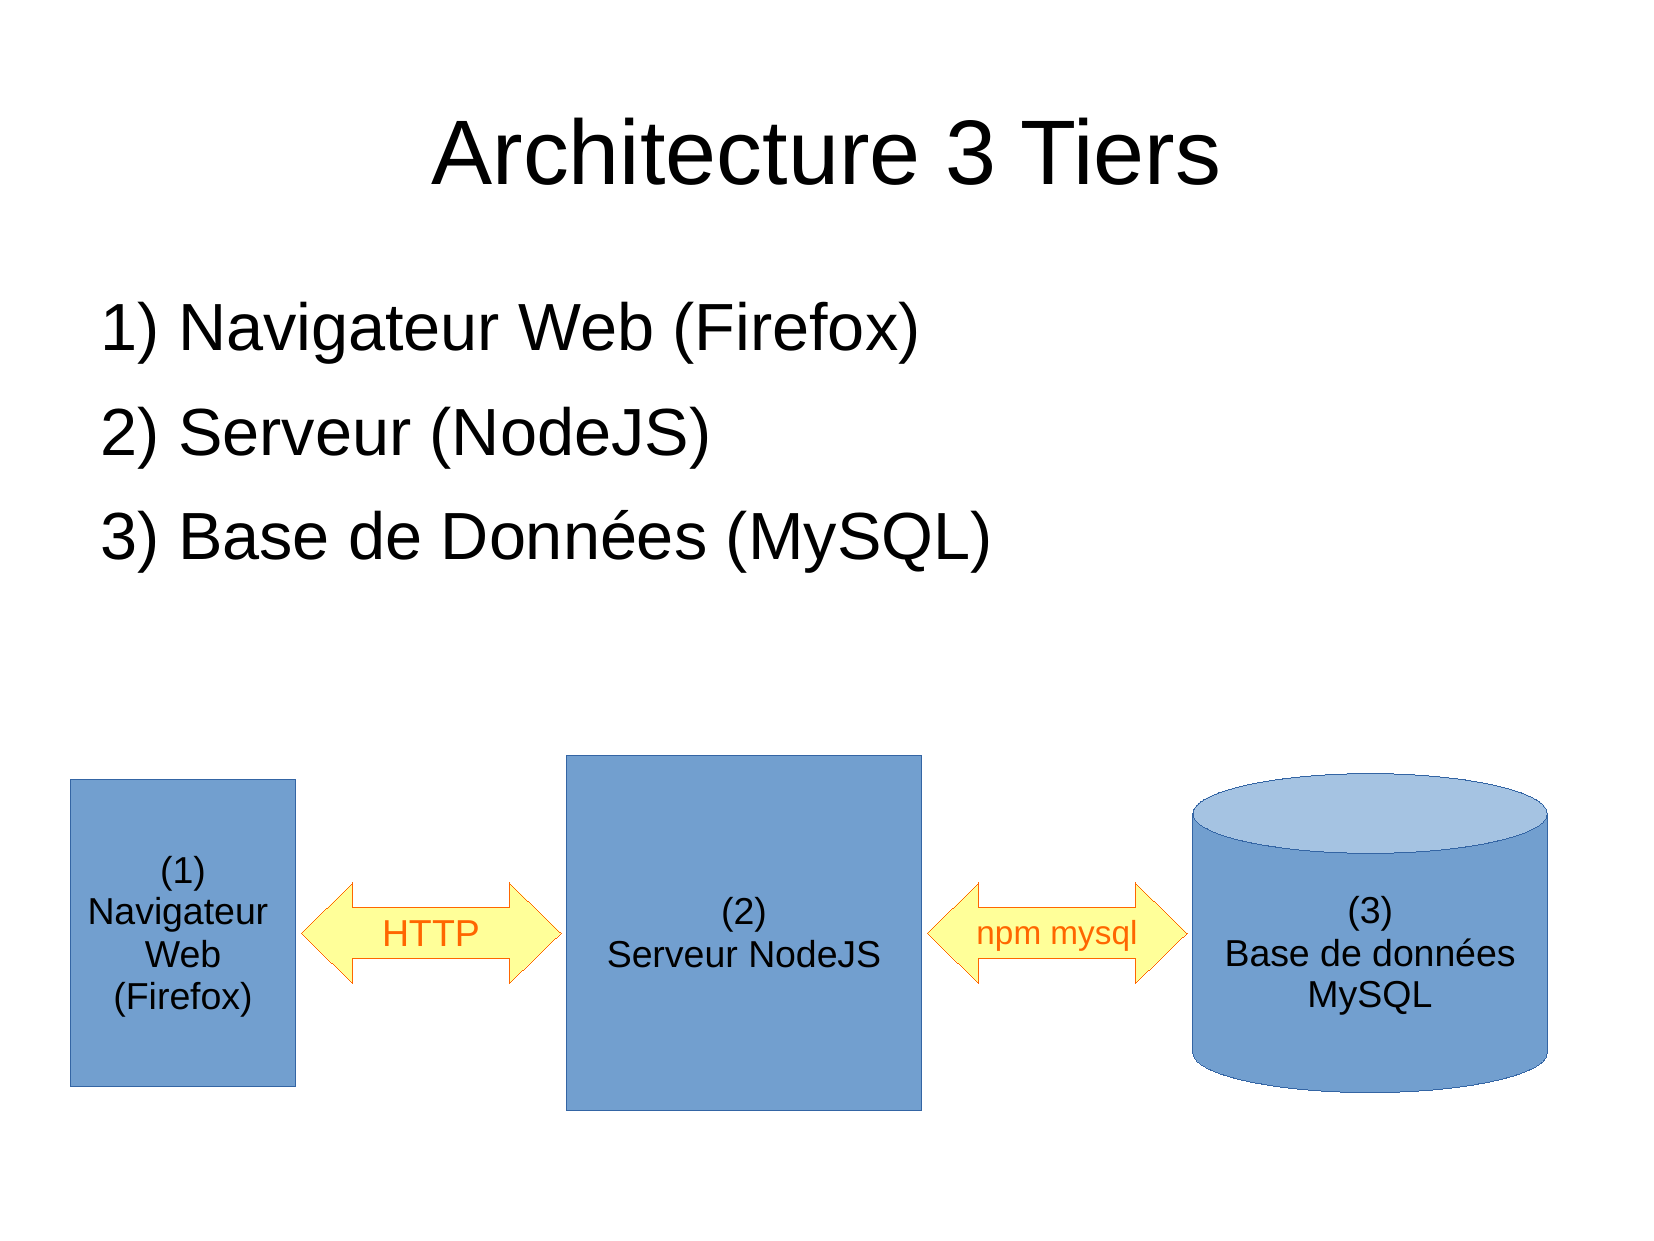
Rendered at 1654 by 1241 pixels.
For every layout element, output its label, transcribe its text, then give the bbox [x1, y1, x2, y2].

list Navigateur Web (Firefox) Serveur (NodeJS) Base de Données (MySQL) [82, 290, 1571, 1010]
text_box (3) Base de données MySQL [1192, 814, 1548, 1093]
text_box npm mysql [927, 882, 1188, 984]
text_box (1) Navigateur Web (Firefox) [70, 779, 296, 1087]
text_box (2) Serveur NodeJS [566, 755, 922, 1111]
text_box HTTP [301, 882, 562, 984]
title Architecture 3 Tiers [82, 49, 1571, 257]
